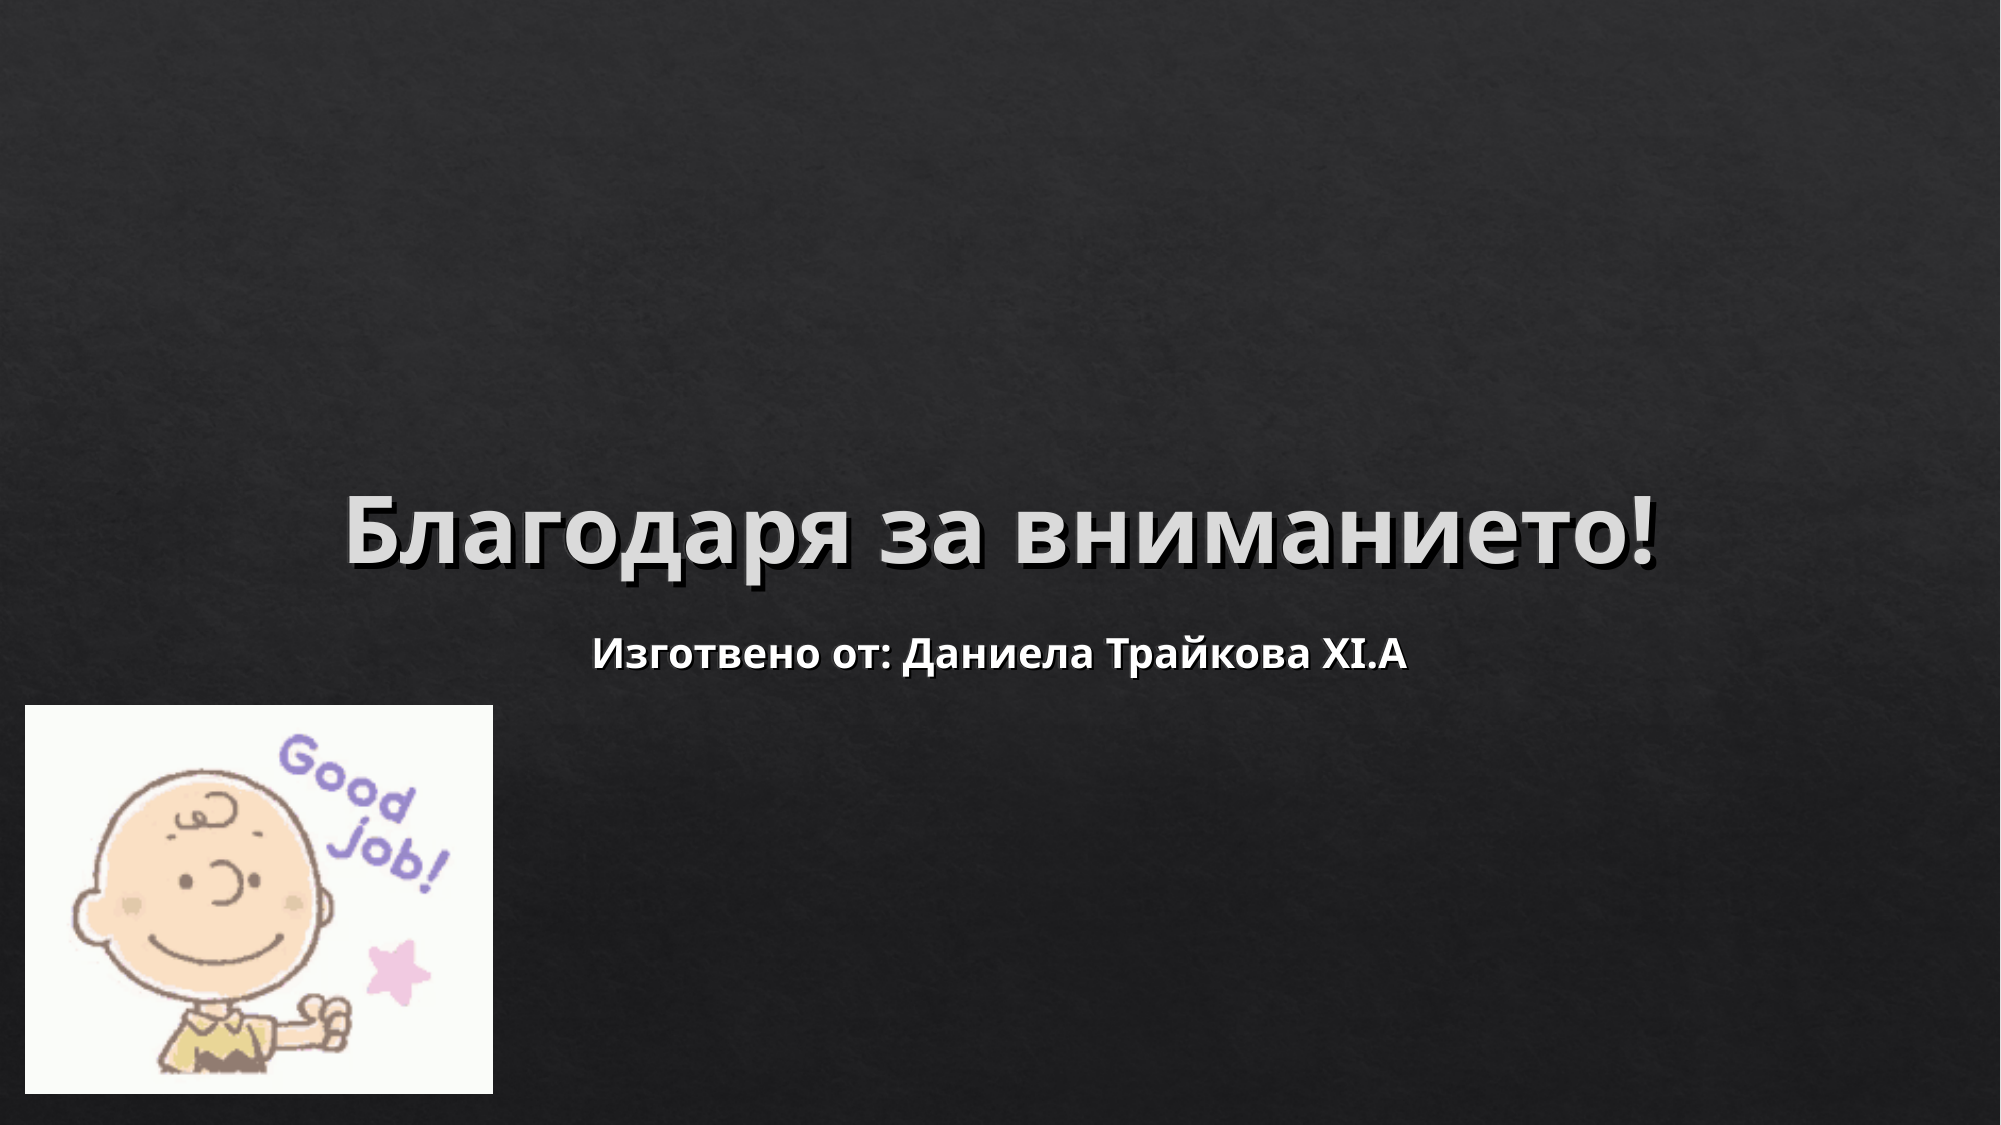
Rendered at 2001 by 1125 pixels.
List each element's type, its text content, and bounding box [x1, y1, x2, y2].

subtitle Изготвено от: Даниела Трайкова XI.A [224, 619, 1774, 792]
picture [25, 705, 493, 1094]
title Благодаря за вниманието! [224, 290, 1774, 591]
